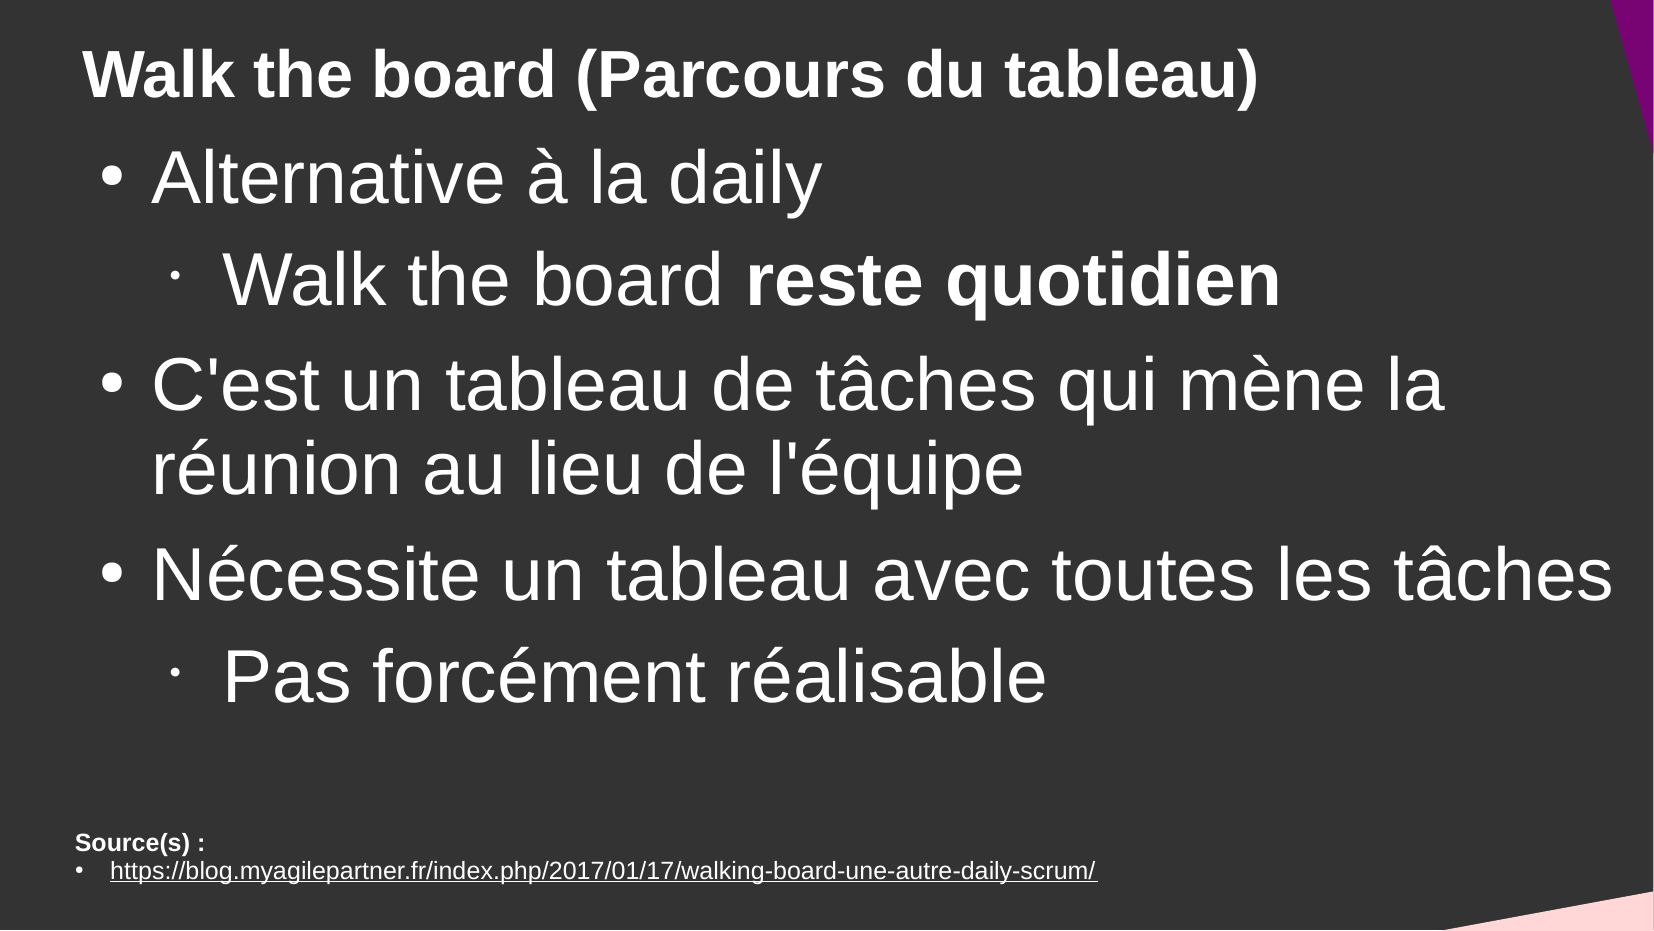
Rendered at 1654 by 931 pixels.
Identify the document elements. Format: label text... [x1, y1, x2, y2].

text_box [1610, 0, 1654, 156]
list Alternative à la daily Walk the board reste quotidien C'est un tableau de tâches qui mène la réunion au lieu de l'équipe Nécessite un tableau avec toutes les tâches Pas forcément réalisable [80, 135, 1620, 756]
text_box Source(s) : https://blog.myagilepartner.fr/index.php/2017/01/17/walking-board-une-autre-daily-scrum/ [60, 821, 1546, 921]
title Walk the board (Parcours du tableau) [82, 37, 1571, 122]
text_box [1438, 891, 1654, 931]
